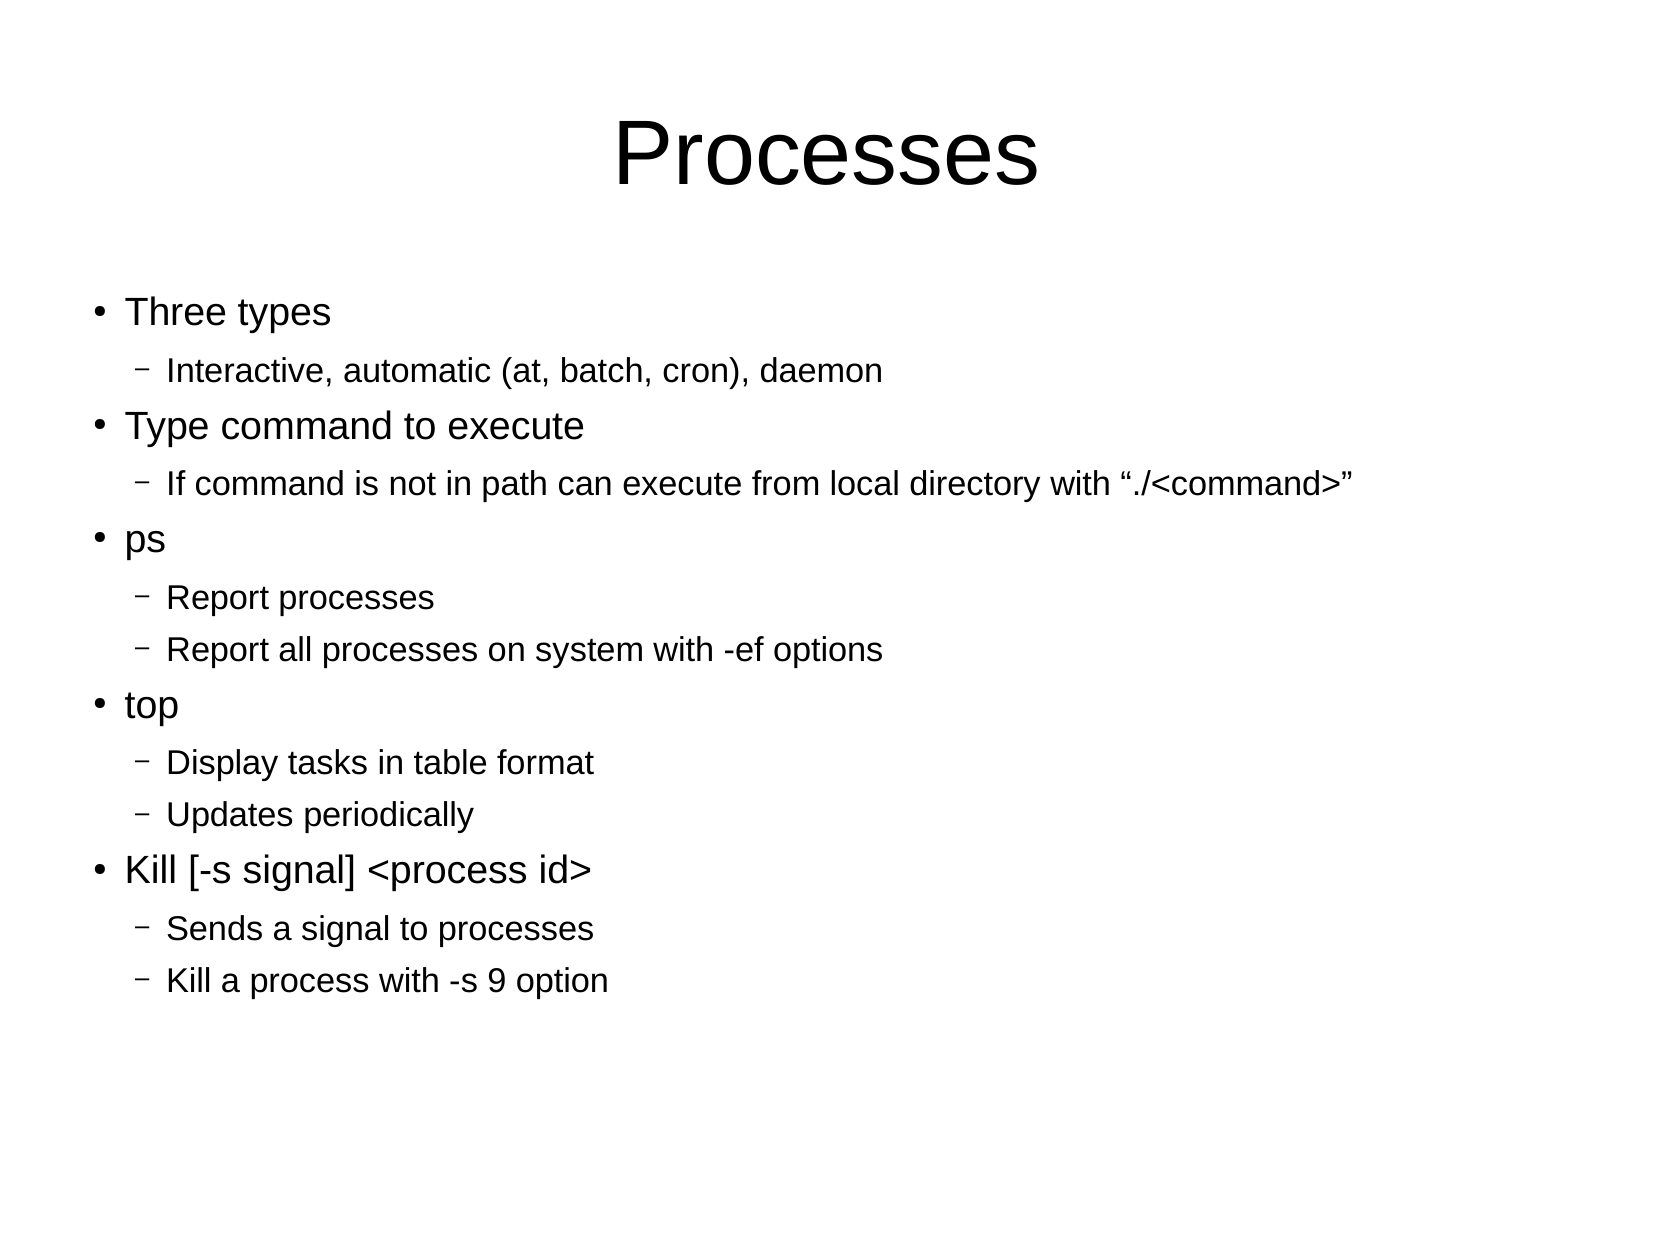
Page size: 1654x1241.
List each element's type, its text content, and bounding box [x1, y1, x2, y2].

list Three types Interactive, automatic (at, batch, cron), daemon Type command to execute If command is not in path can execute from local directory with “./<command>” ps Report processes Report all processes on system with -ef options top Display tasks in table format Updates periodically Kill [-s signal] <process id> Sends a signal to processes Kill a process with -s 9 option [82, 290, 1571, 1010]
title Processes [82, 49, 1571, 257]
